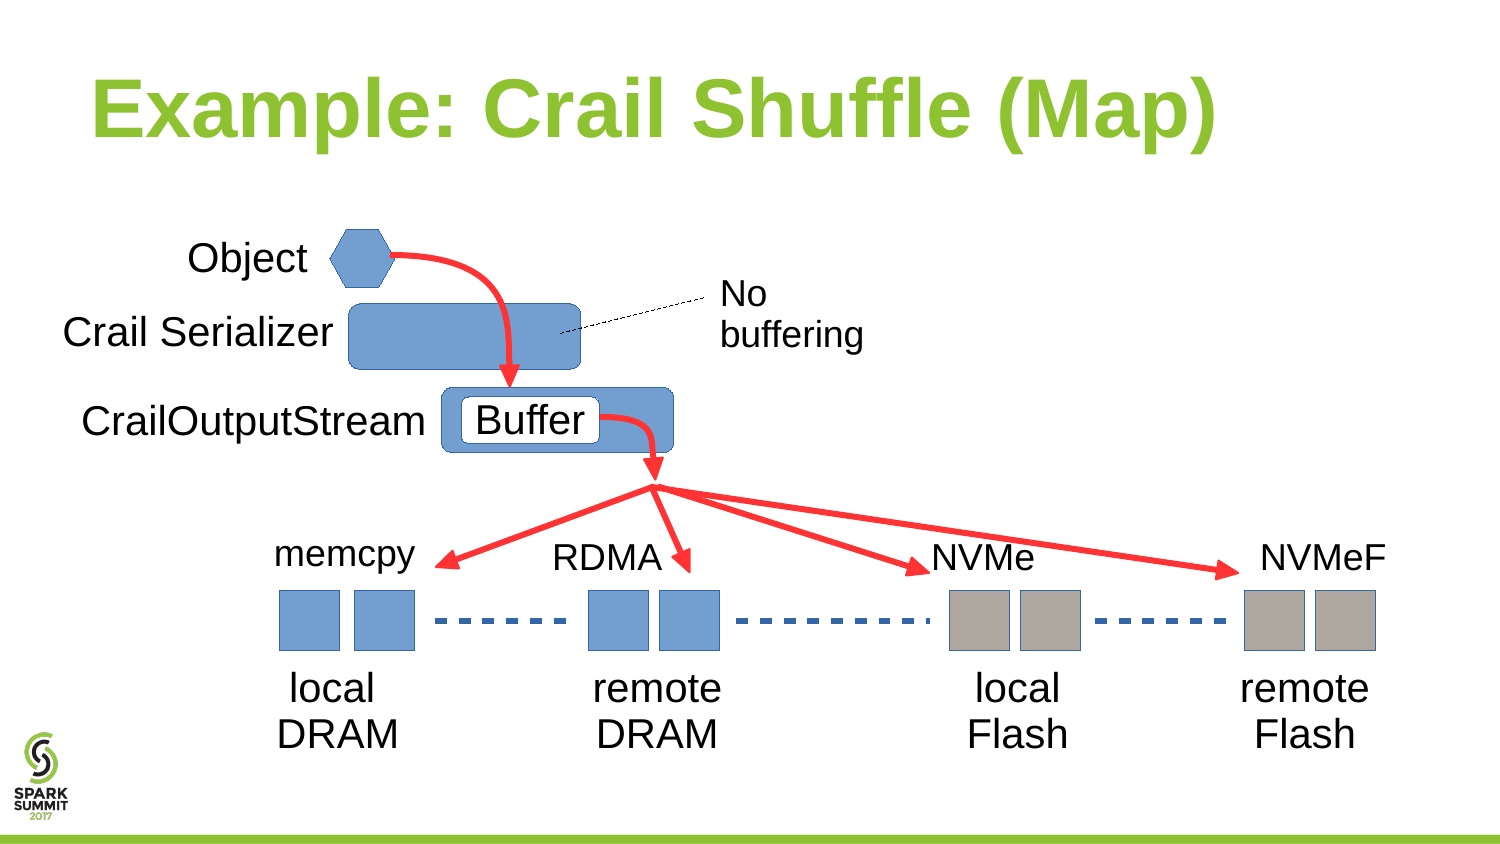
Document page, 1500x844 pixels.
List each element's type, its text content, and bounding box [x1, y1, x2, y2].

text_box [349, 303, 506, 370]
text_box local Flash [912, 657, 1123, 767]
text_box [329, 229, 395, 288]
text_box NVMeF [1245, 528, 1441, 586]
text_box [279, 590, 340, 651]
text_box local DRAM [232, 657, 443, 767]
text_box Object [140, 227, 323, 296]
text_box Crail Serializer [5, 300, 349, 363]
text_box RDMA [537, 528, 733, 586]
text_box [1020, 590, 1081, 651]
text_box memcpy [259, 525, 455, 582]
text_box CrailOutputStream [20, 390, 442, 453]
picture [13, 731, 69, 833]
text_box [949, 590, 1010, 651]
text_box [1315, 590, 1376, 651]
text_box [1244, 590, 1305, 651]
text_box Buffer [461, 396, 600, 444]
text_box NVMe [916, 528, 1112, 586]
text_box [588, 590, 649, 651]
text_box remote DRAM [552, 657, 763, 767]
text_box [505, 303, 581, 370]
title Example: Crail Shuffle (Map) [75, 33, 1425, 175]
text_box [442, 387, 674, 453]
text_box [659, 590, 720, 651]
text_box remote Flash [1200, 657, 1411, 767]
text_box No buffering [705, 264, 901, 364]
text_box [354, 590, 415, 651]
